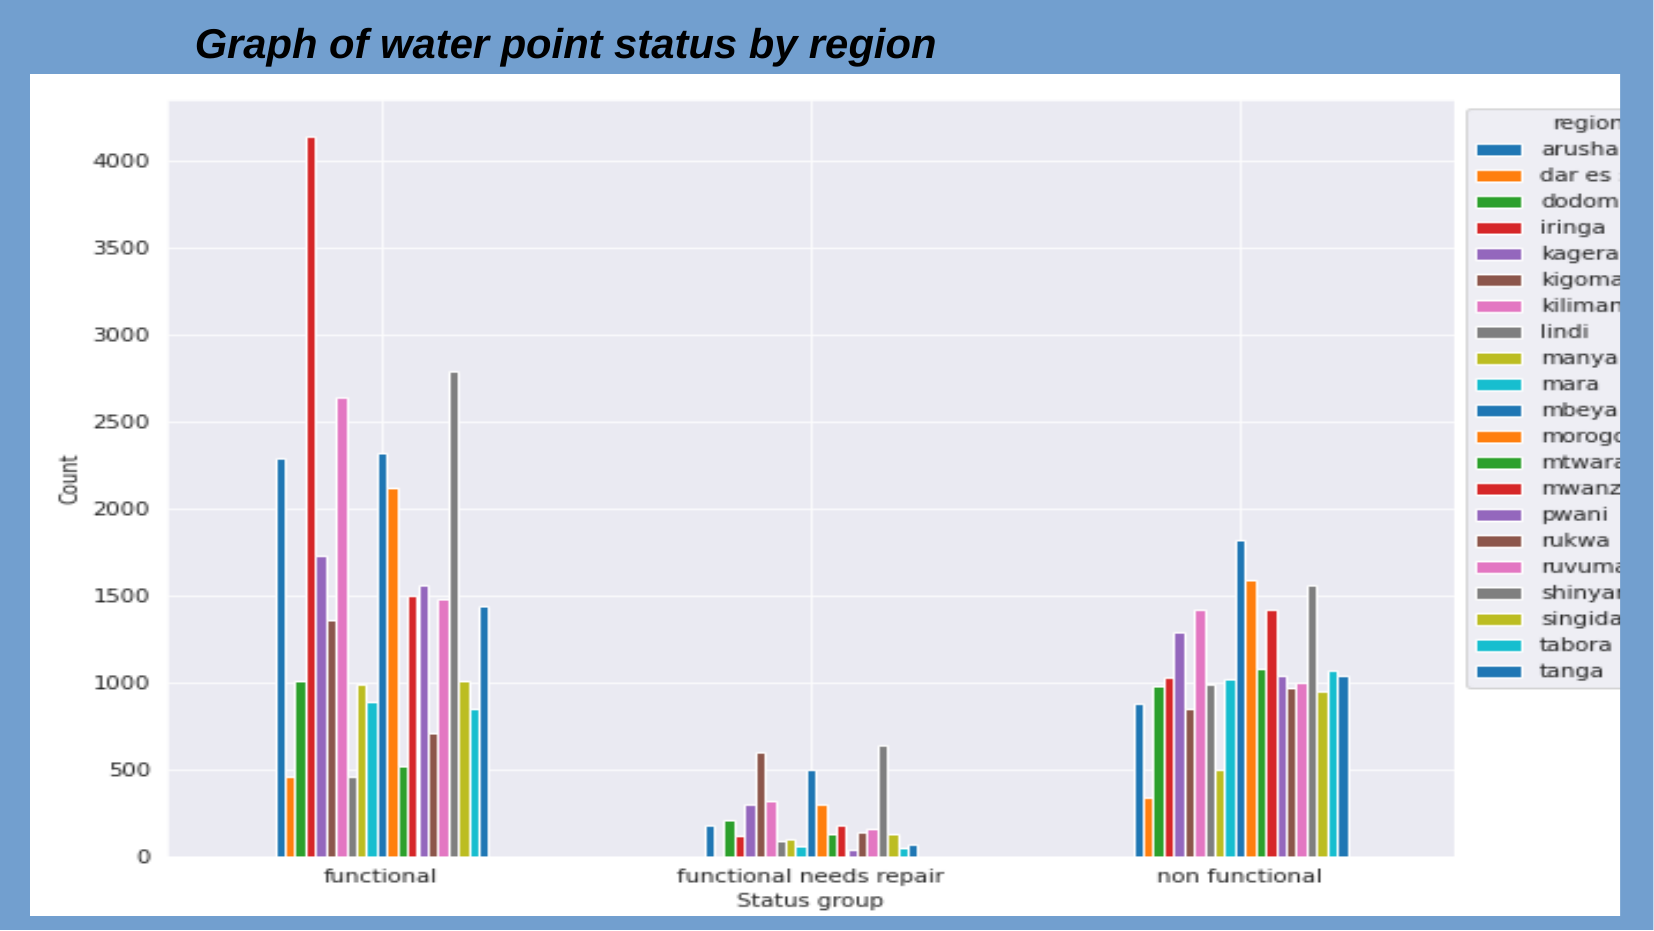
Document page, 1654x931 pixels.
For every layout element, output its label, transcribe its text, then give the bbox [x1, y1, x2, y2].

picture [30, 74, 1621, 916]
text_box Graph of water point status by region [180, 13, 1306, 75]
